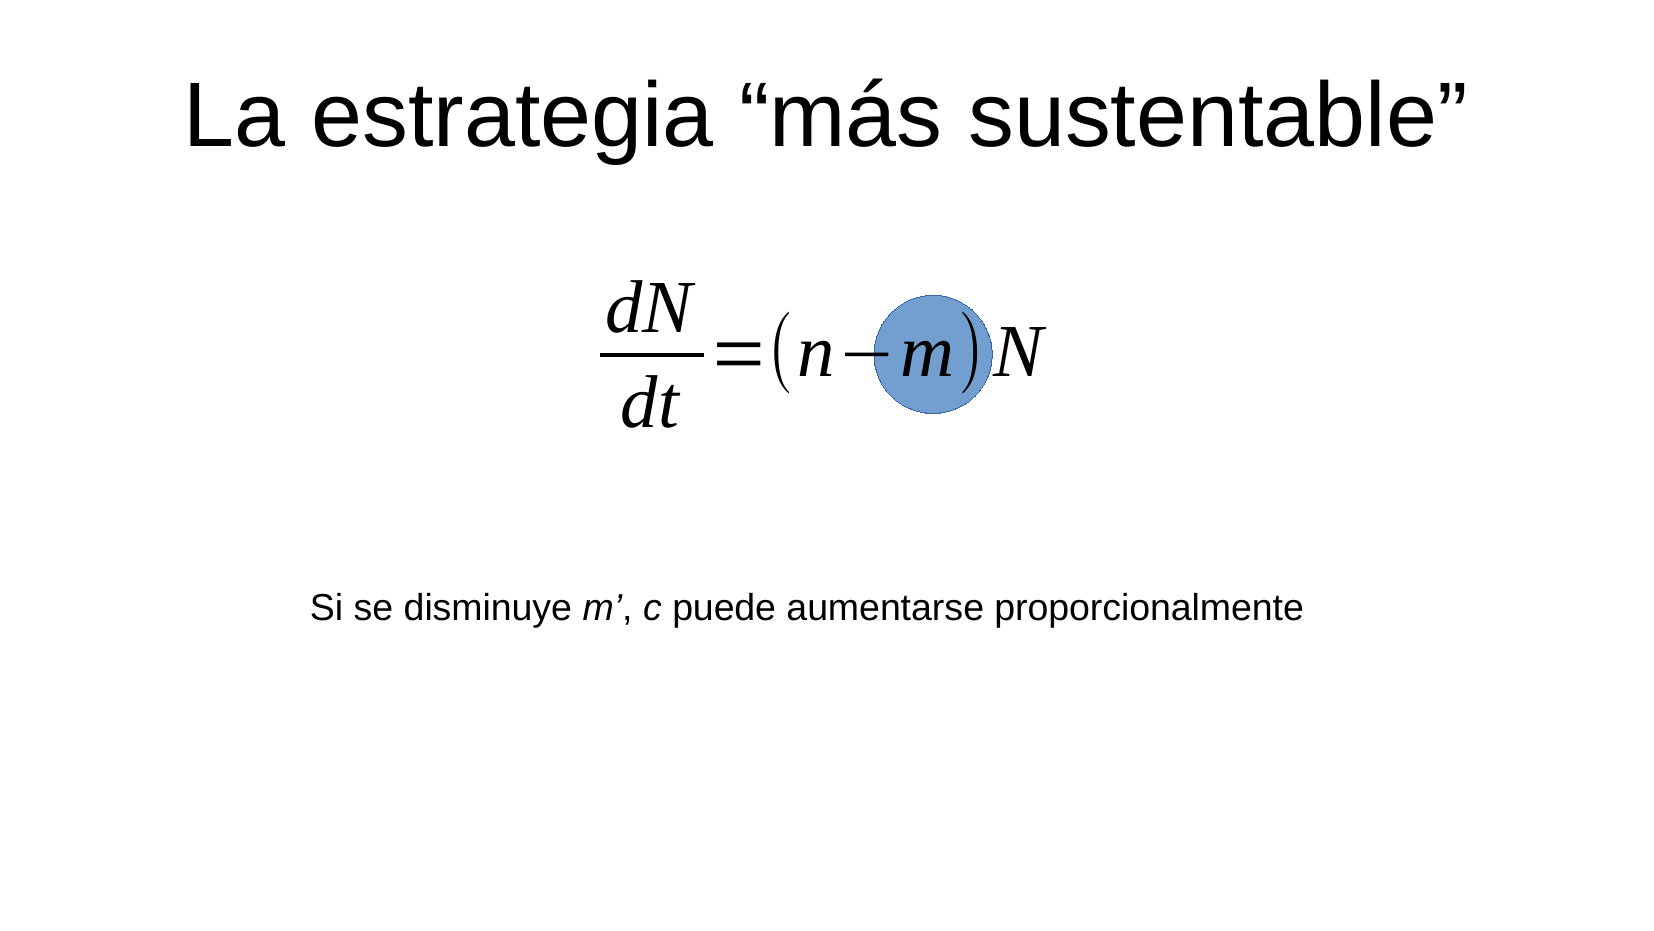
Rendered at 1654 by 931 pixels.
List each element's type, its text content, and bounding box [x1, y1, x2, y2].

chart [590, 266, 1057, 443]
title La estrategia “más sustentable” [82, 37, 1571, 193]
text_box Si se disminuye m’, c puede aumentarse proporcionalmente [295, 578, 1447, 678]
